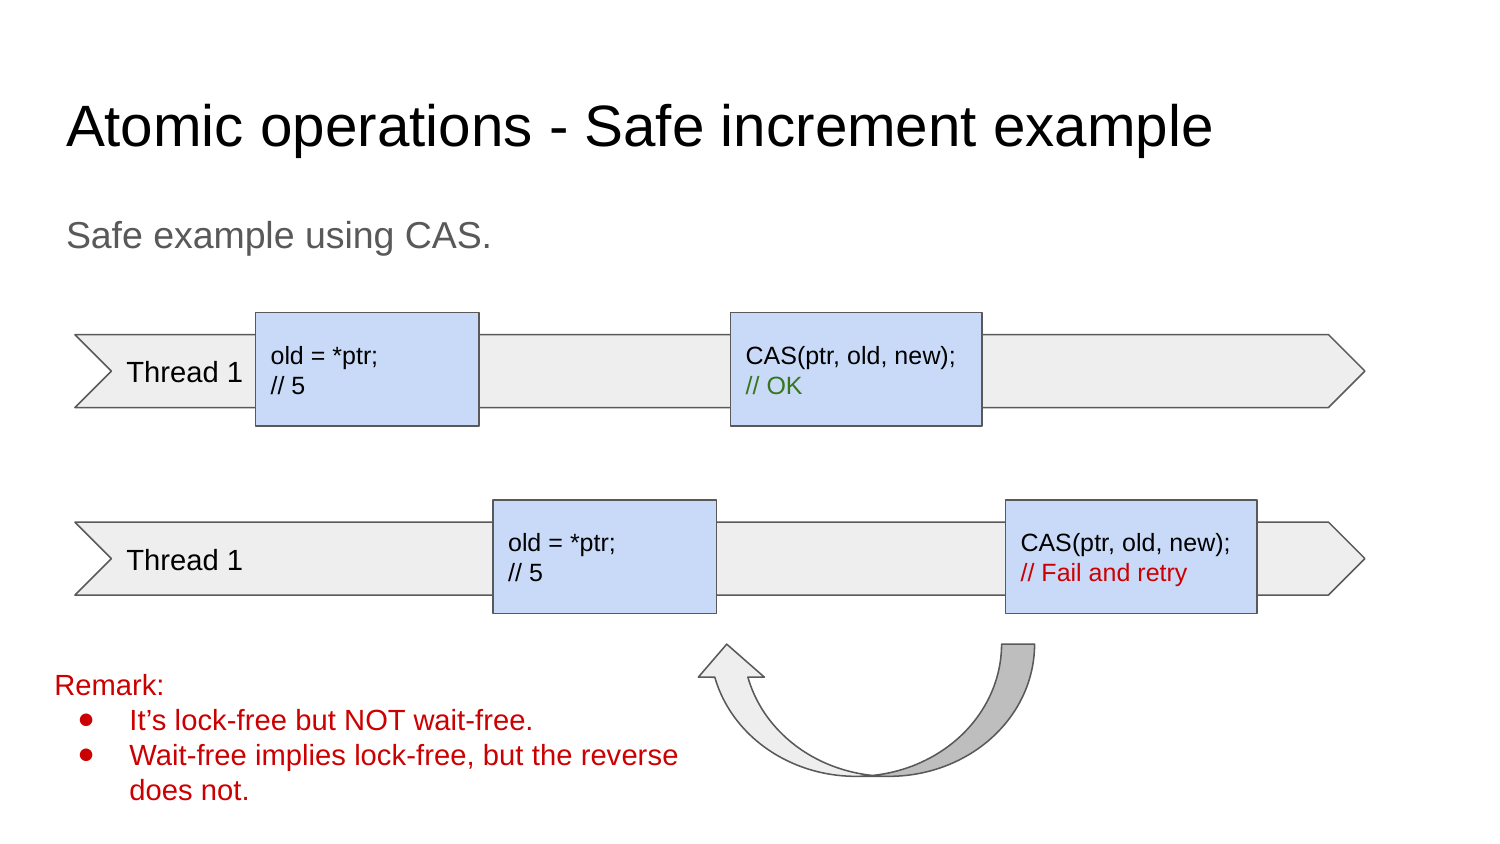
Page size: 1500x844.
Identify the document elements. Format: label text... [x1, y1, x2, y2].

text_box CAS(ptr, old, new); // Fail and retry [1005, 499, 1257, 614]
text_box old = *ptr; // 5 [255, 312, 480, 426]
title Atomic operations - Safe increment example [51, 72, 1449, 167]
text_box [750, 664, 765, 678]
text_box old = *ptr; // 5 [493, 499, 717, 614]
text_box [750, 644, 1035, 777]
text_box CAS(ptr, old, new); // OK [730, 312, 982, 426]
text_box Thread 1 [982, 334, 1365, 408]
text_box Remark: It’s lock-free but NOT wait-free. Wait-free implies lock-free, but the reverse does not. [39, 651, 750, 822]
list Safe example using CAS. [51, 189, 1449, 750]
text_box Thread 1 [480, 334, 730, 408]
text_box Thread 1 [74, 334, 255, 408]
text_box [720, 644, 735, 651]
